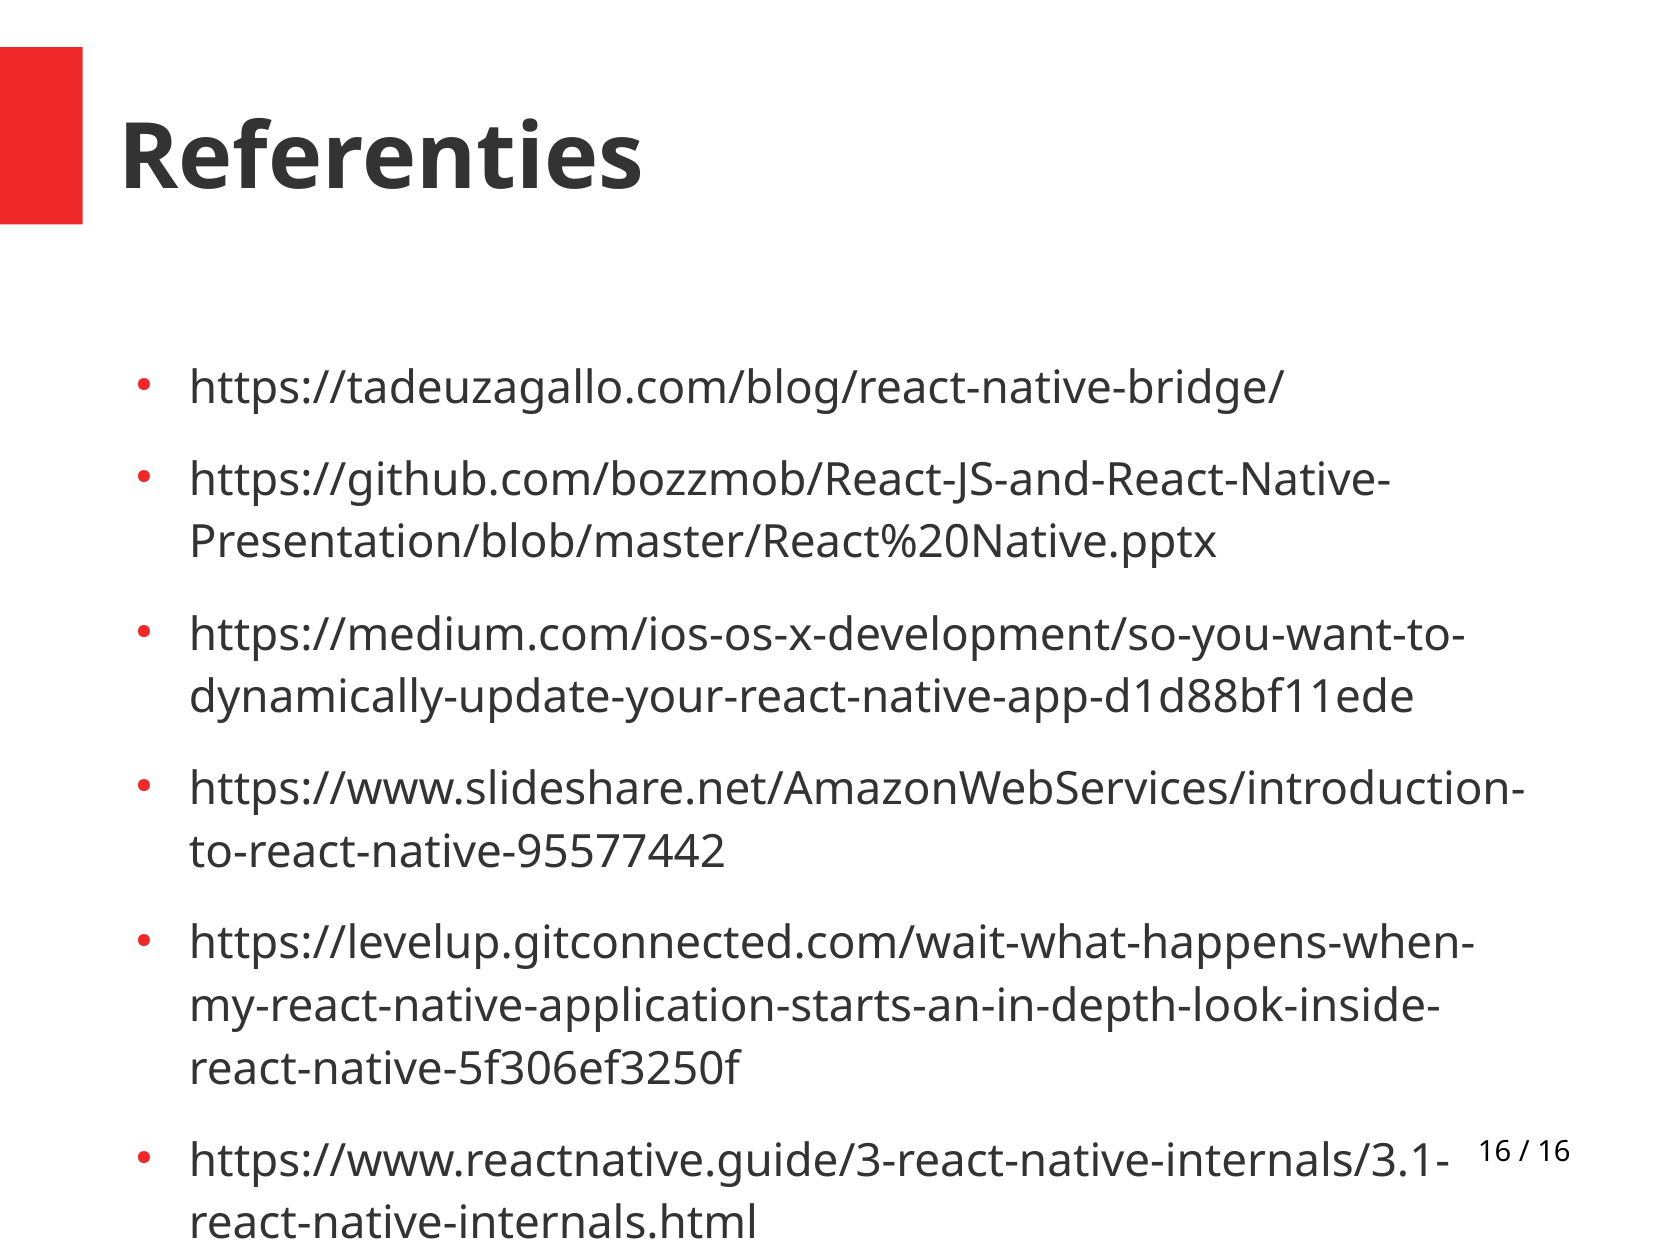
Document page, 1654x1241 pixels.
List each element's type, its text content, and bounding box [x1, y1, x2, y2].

list https://tadeuzagallo.com/blog/react-native-bridge/ https://github.com/bozzmob/React-JS-and-React-Native-Presentation/blob/master/React%20Native.pptx https://medium.com/ios-os-x-development/so-you-want-to-dynamically-update-your-react-native-app-d1d88bf11ede https://www.slideshare.net/AmazonWebServices/introduction-to-react-native-95577442 https://levelup.gitconnected.com/wait-what-happens-when-my-react-native-application-starts-an-in-depth-look-inside-react-native-5f306ef3250f https://www.reactnative.guide/3-react-native-internals/3.1-react-native-internals.html [118, 354, 1536, 1074]
title Referenties [118, 49, 1571, 257]
